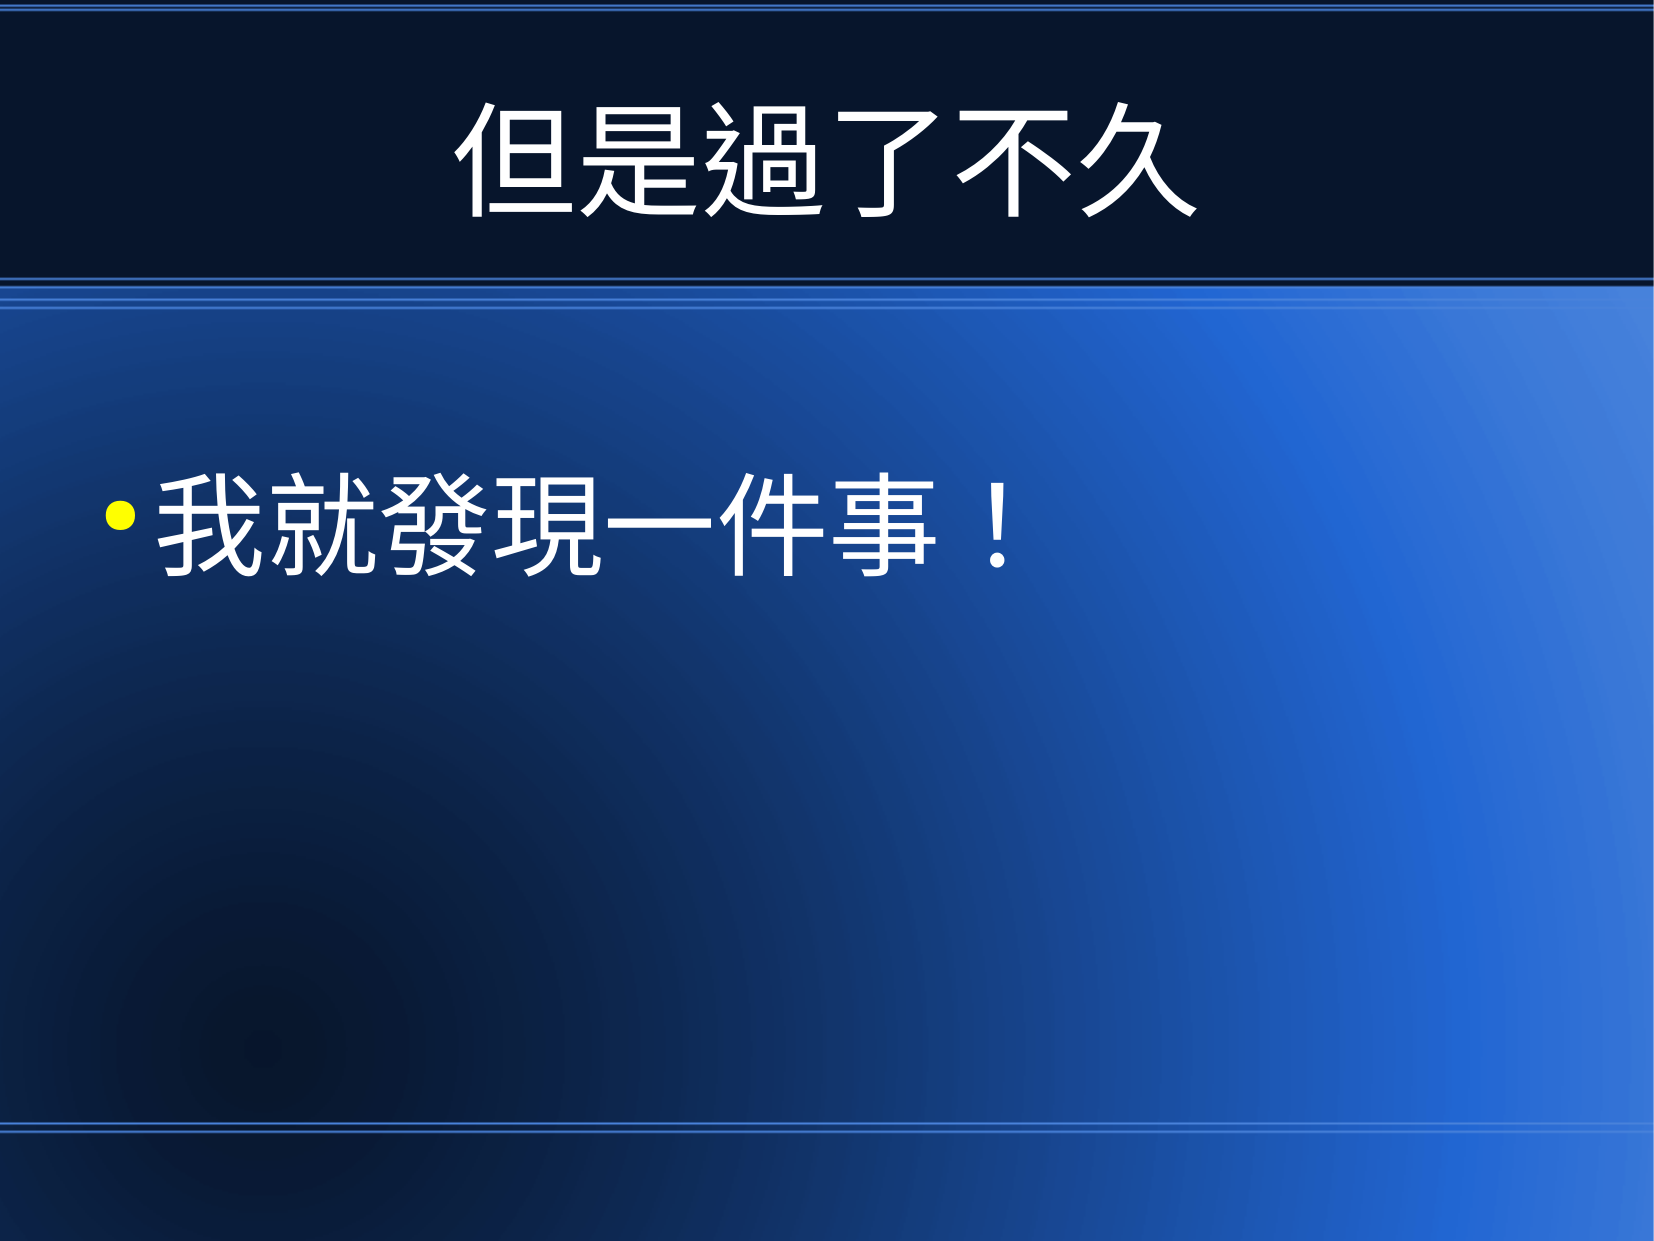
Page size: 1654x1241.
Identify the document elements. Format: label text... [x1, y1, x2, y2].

list 我就發現一件事！ [82, 355, 1571, 1241]
picture [0, 0, 1654, 1241]
title 但是過了不久 [82, 49, 1571, 257]
